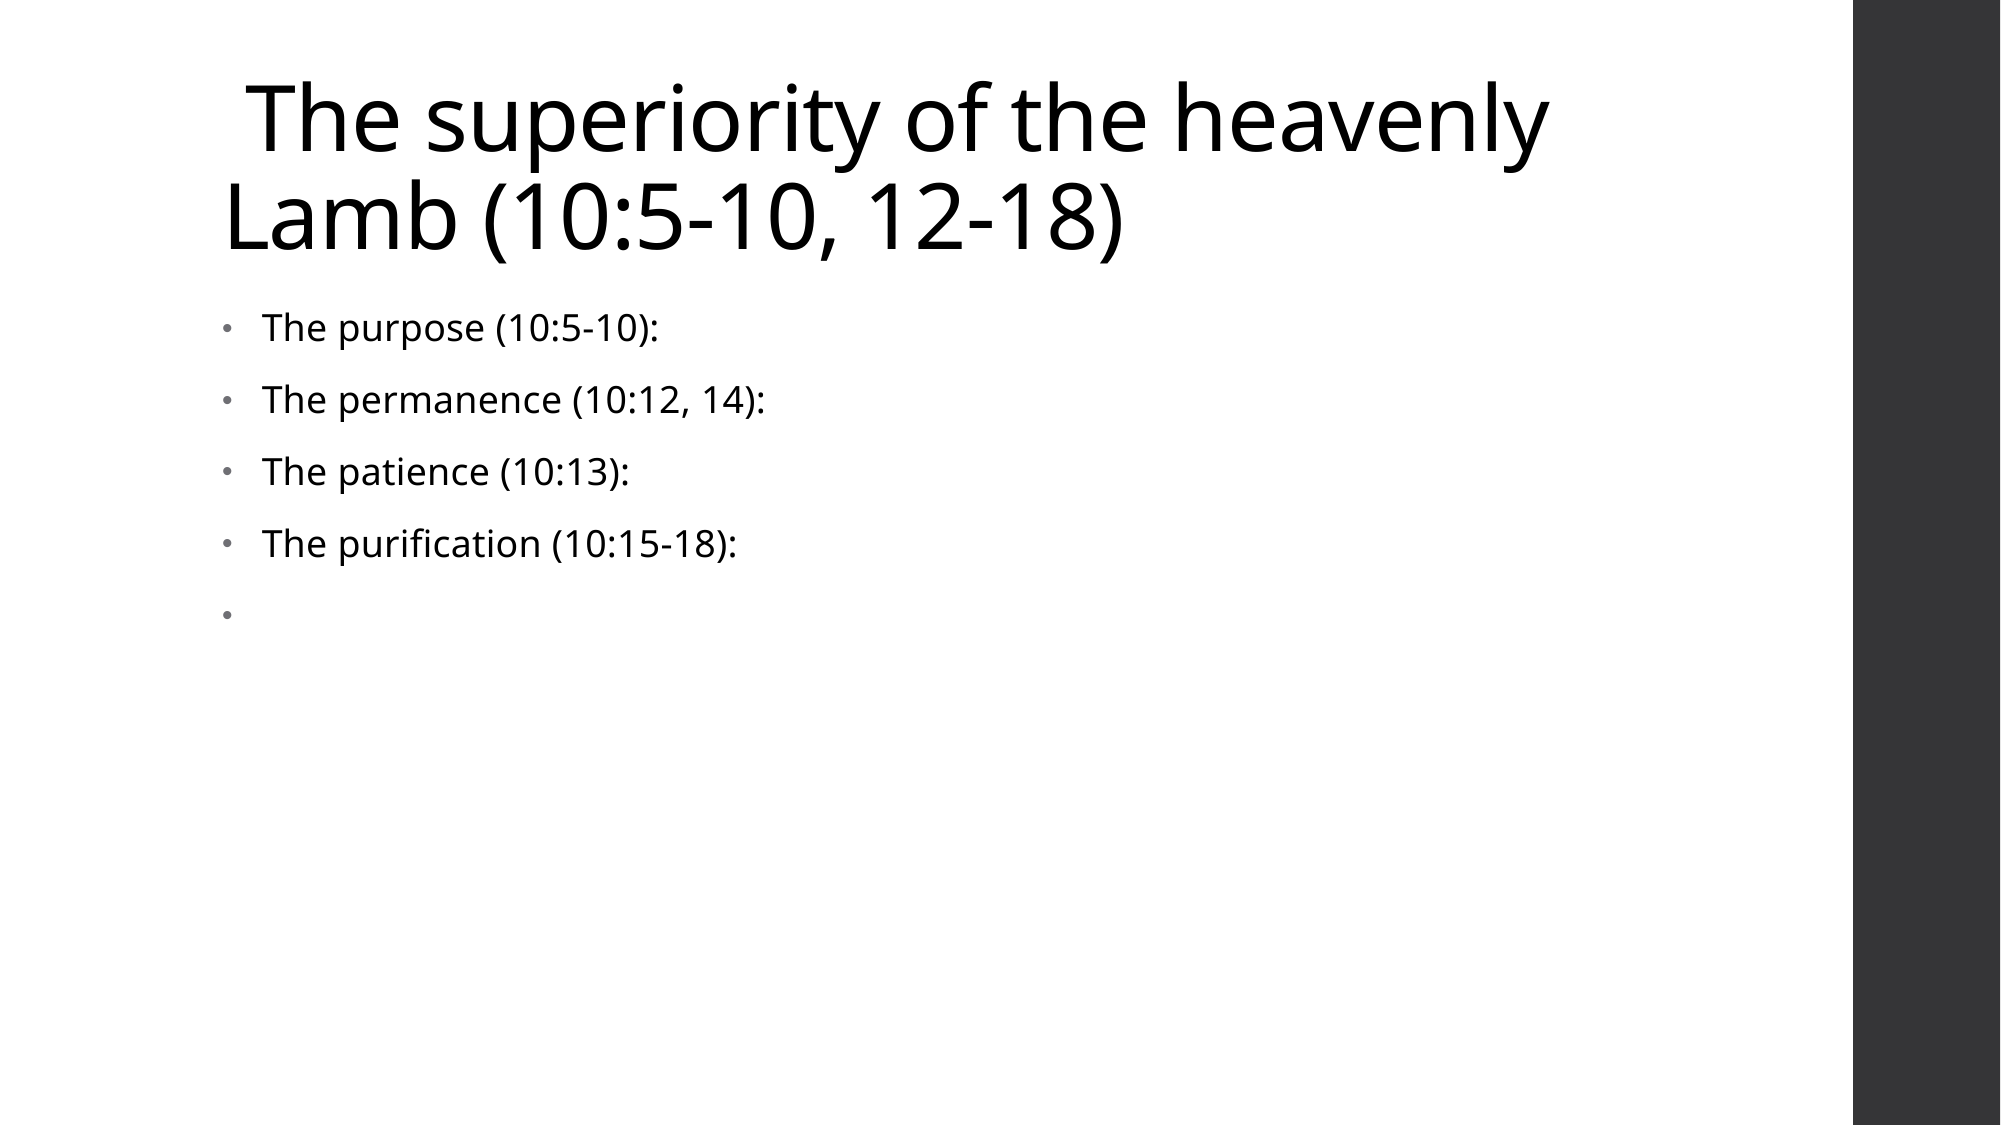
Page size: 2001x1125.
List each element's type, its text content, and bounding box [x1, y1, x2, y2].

list The purpose (10:5-10): The permanence (10:12, 14): The patience (10:13): The purification (10:15-18): [206, 299, 1617, 1014]
title The superiority of the heavenly Lamb (10:5-10, 12-18) [206, 60, 1797, 278]
